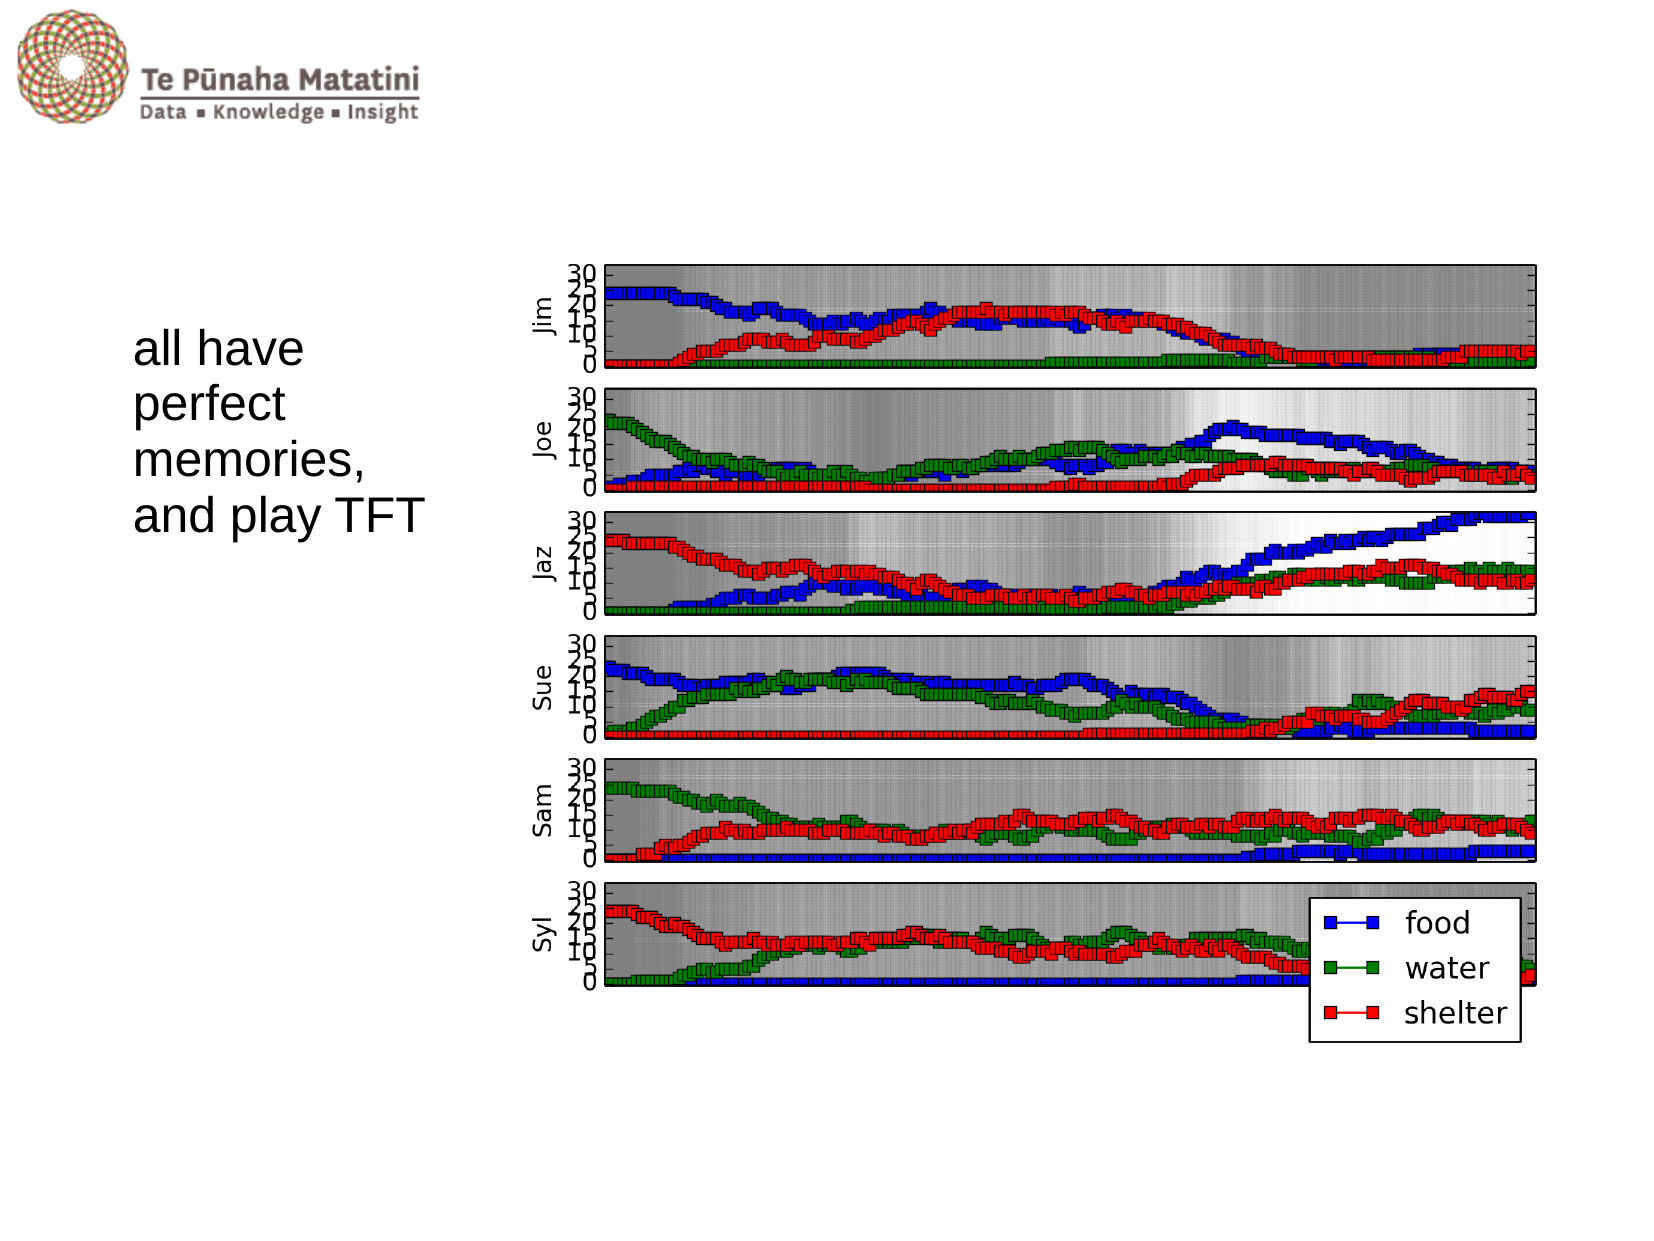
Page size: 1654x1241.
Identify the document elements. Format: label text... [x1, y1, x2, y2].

text_box all have perfect memories, and play TFT [118, 200, 449, 1004]
picture [17, 0, 455, 148]
picture [454, 174, 1654, 1075]
